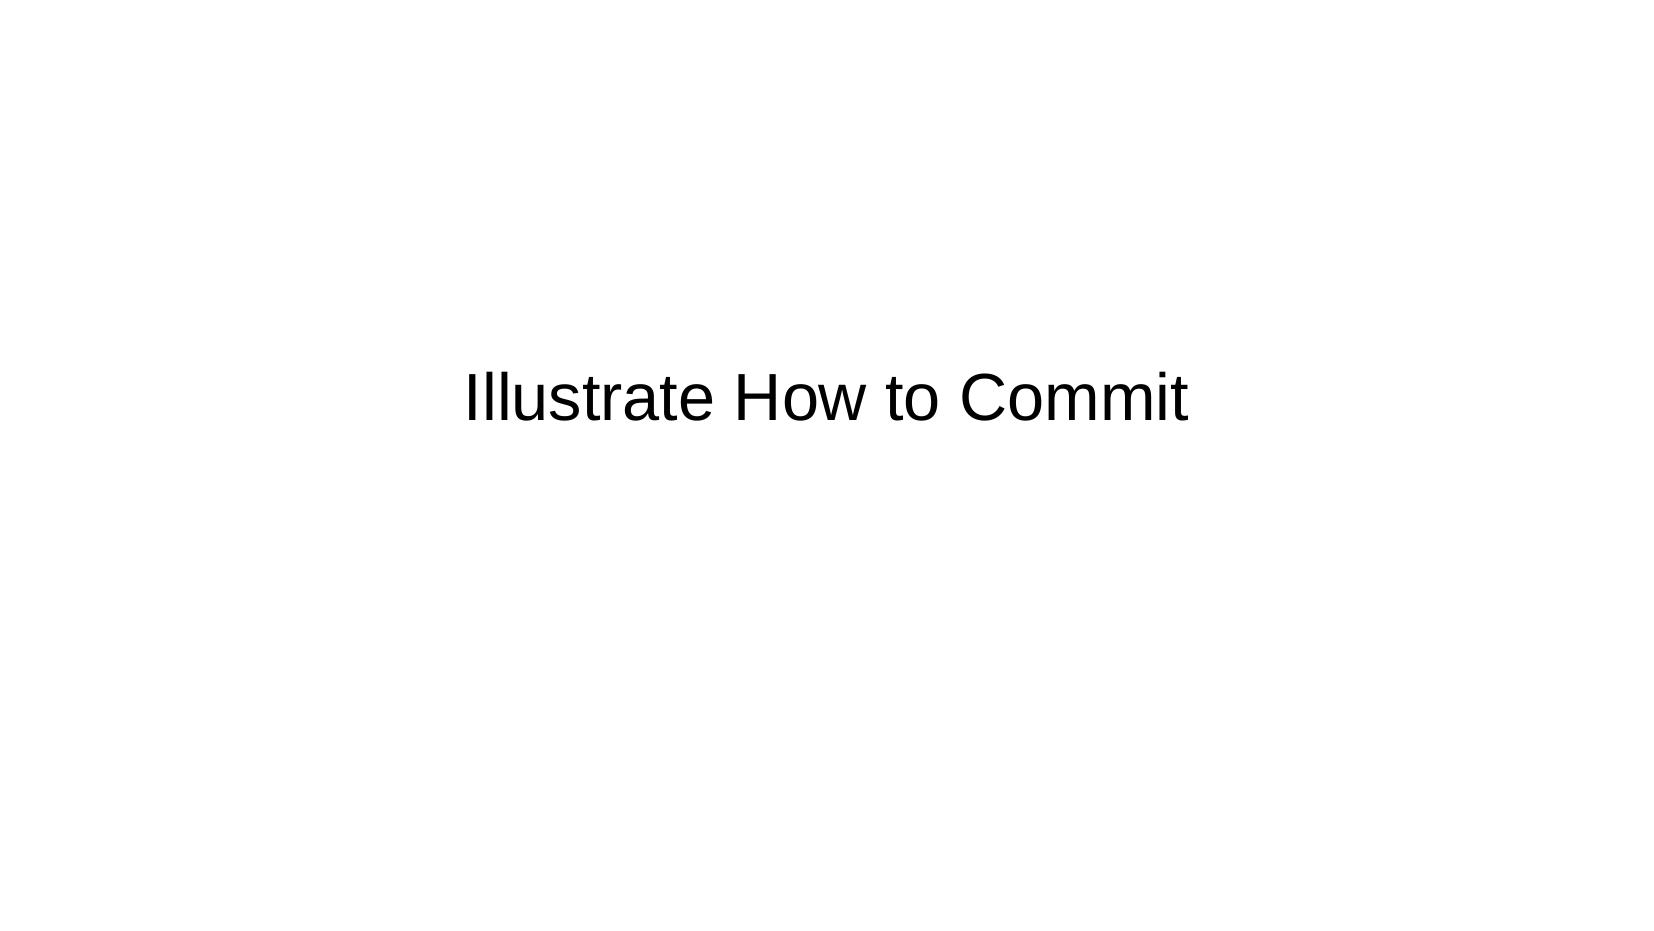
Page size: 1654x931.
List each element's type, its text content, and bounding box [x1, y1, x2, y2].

subtitle Illustrate How to Commit [82, 37, 1571, 757]
